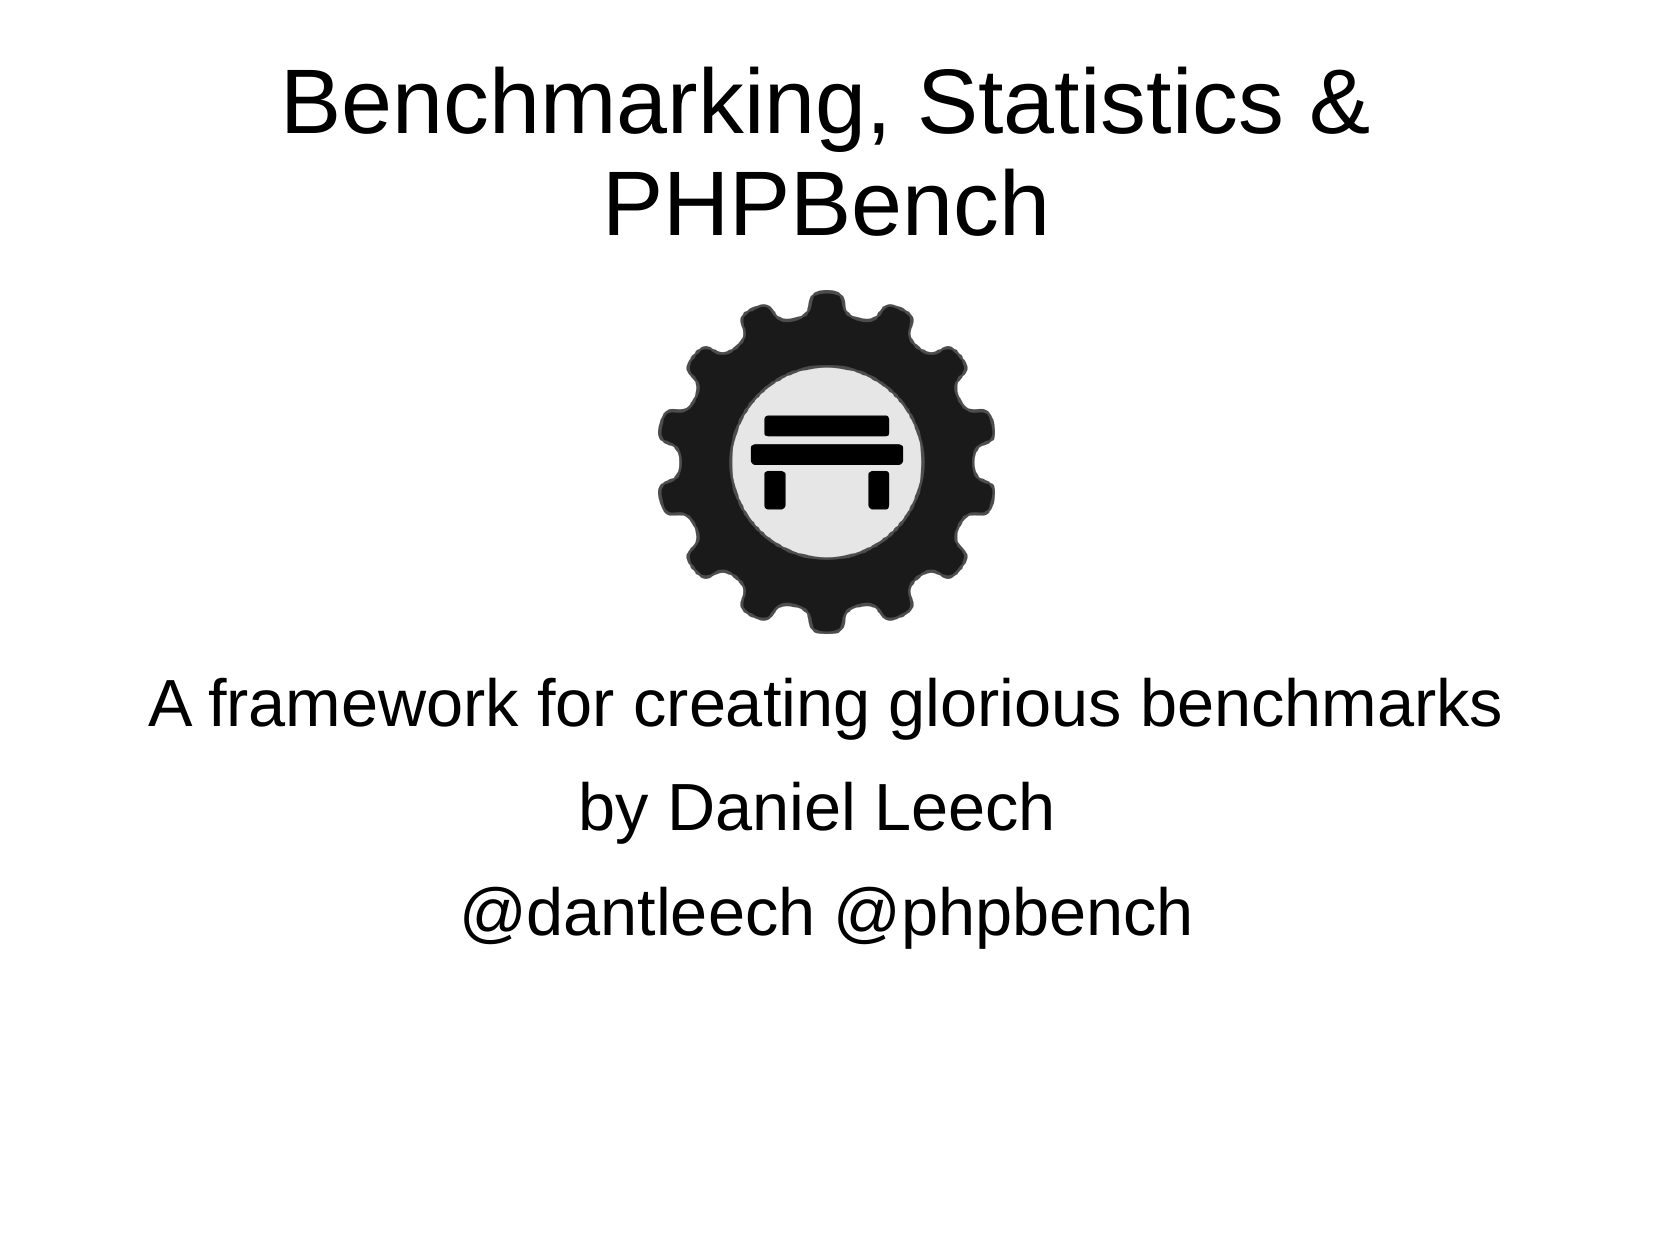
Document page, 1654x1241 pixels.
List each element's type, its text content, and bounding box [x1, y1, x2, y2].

picture [658, 290, 995, 634]
title Benchmarking, Statistics & PHPBench [82, 49, 1571, 257]
list A framework for creating glorious benchmarks by Daniel Leech @dantleech @phpbench [82, 665, 1571, 1009]
